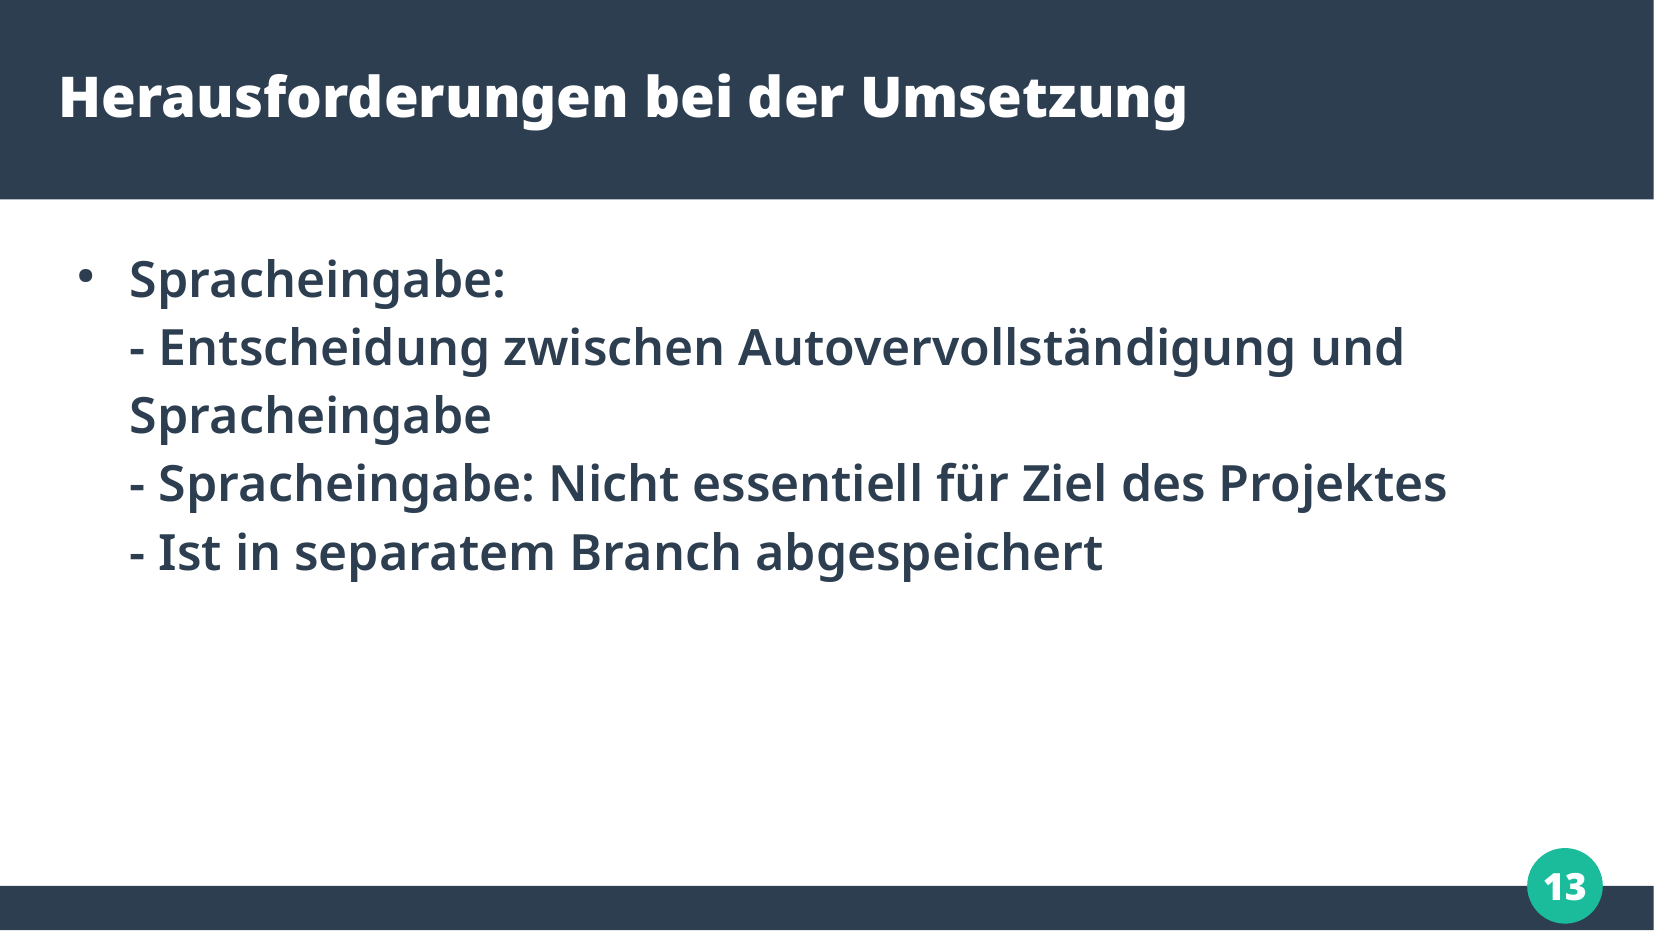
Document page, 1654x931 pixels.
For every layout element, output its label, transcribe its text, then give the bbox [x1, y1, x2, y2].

list Spracheingabe: - Entscheidung zwischen Autovervollständigung und Spracheingabe - Spracheingabe: Nicht essentiell für Ziel des Projektes - Ist in separatem Branch abgespeichert [59, 243, 1595, 864]
title Herausforderungen bei der Umsetzung [59, 37, 1595, 156]
